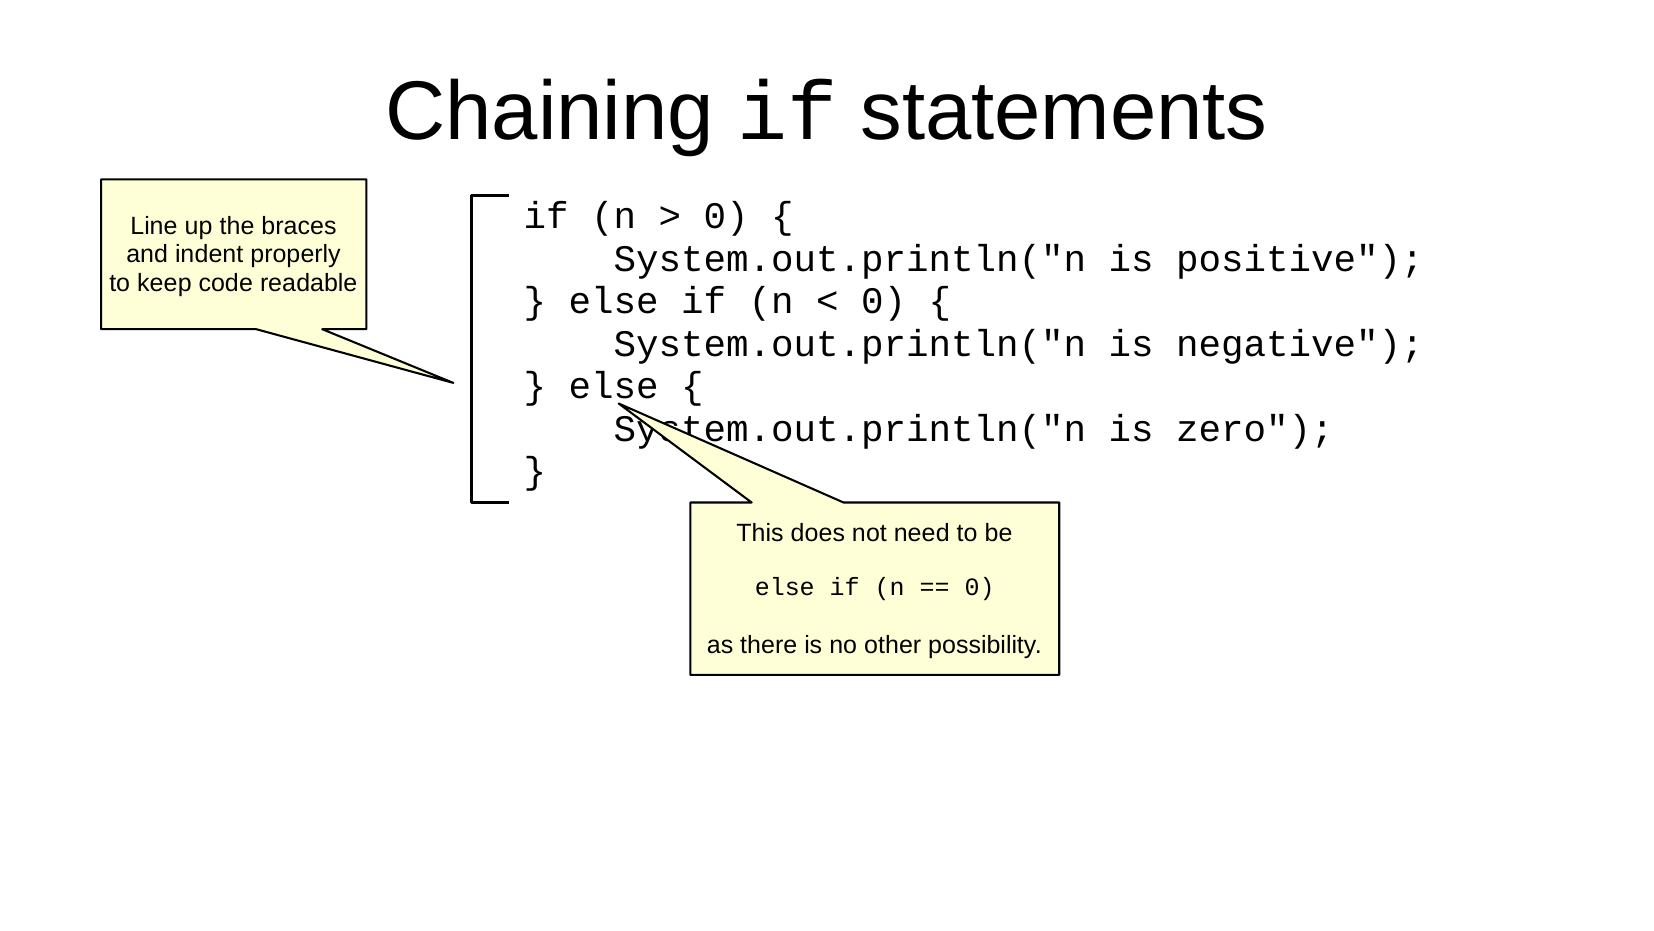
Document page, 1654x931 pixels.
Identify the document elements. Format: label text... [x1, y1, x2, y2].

text_box if (n > 0) { System.out.println("n is positive"); } else if (n < 0) { System.out.println("n is negative"); } else { System.out.println("n is zero"); } [508, 190, 1448, 503]
text_box Line up the braces and indent properly to keep code readable [101, 179, 454, 383]
title Chaining if statements [82, 37, 1571, 193]
text_box This does not need to be else if (n == 0) as there is no other possibility. [618, 403, 1060, 675]
